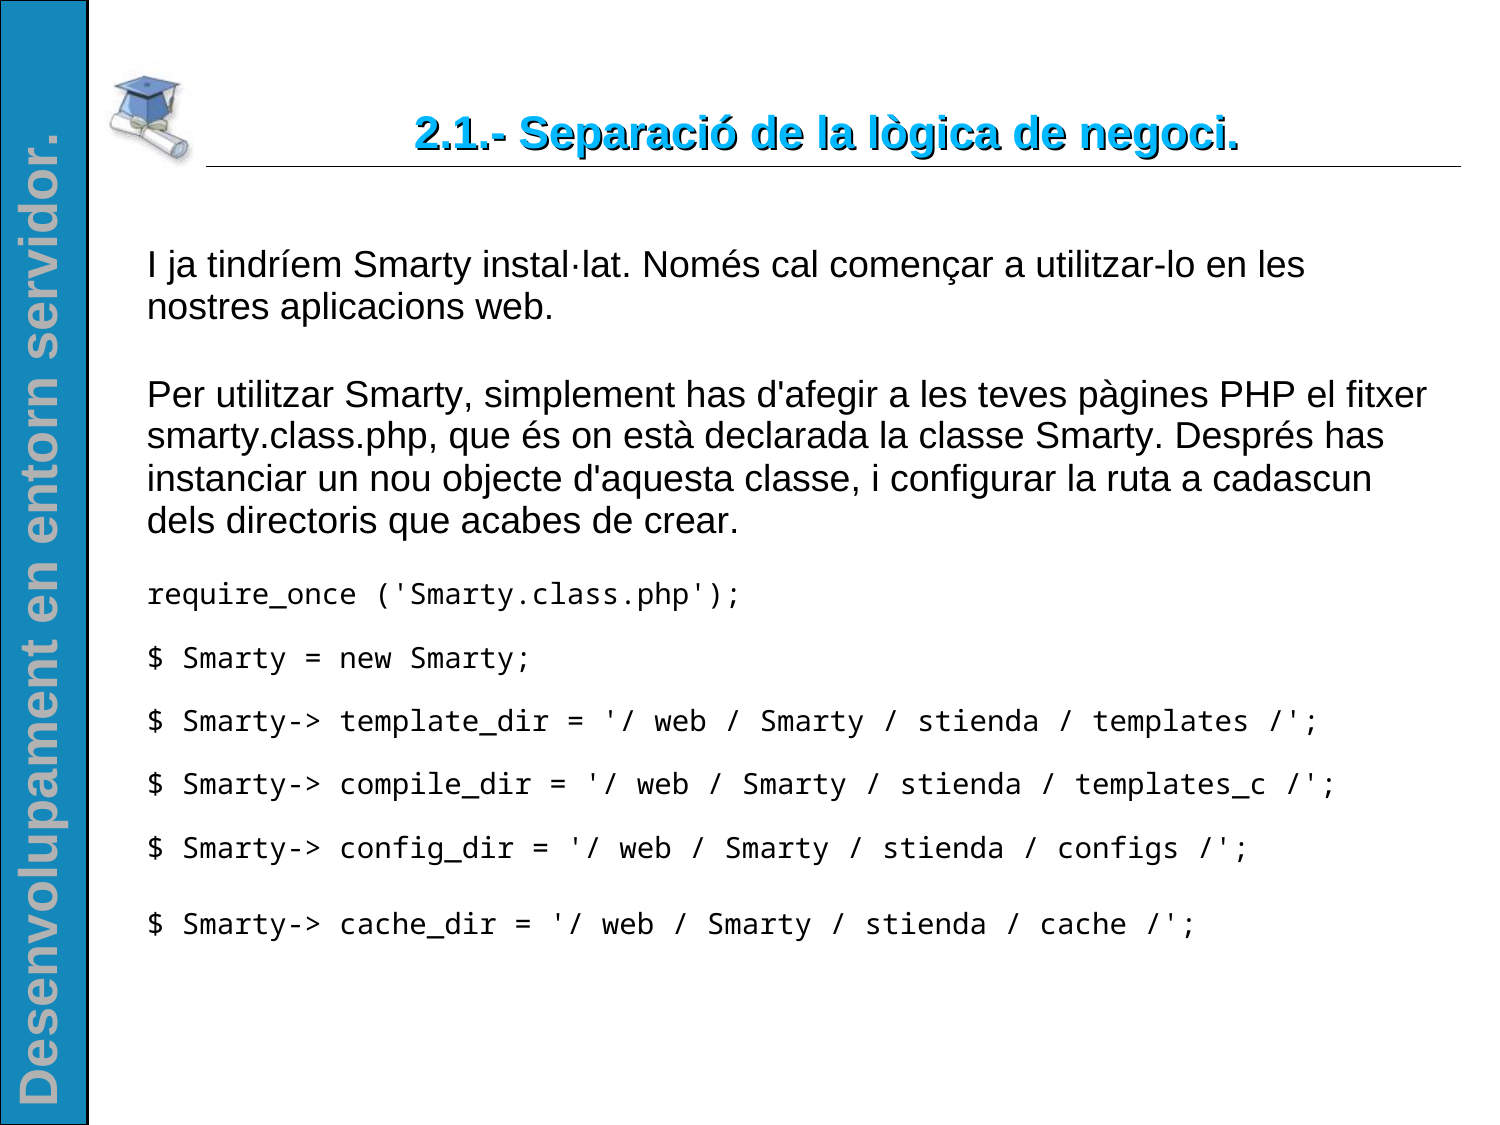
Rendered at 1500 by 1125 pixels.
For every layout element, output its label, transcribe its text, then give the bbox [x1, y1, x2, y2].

title 2.1.- Separació de la lògica de negoci. [206, 88, 1447, 178]
text_box I ja tindríem Smarty instal·lat. Només cal començar a utilitzar-lo en les nostres aplicacions web. Per utilitzar Smarty, simplement has d'afegir a les teves pàgines PHP el fitxer smarty.class.php, que és on està declarada la classe Smarty. Després has instanciar un nou objecte d'aquesta classe, i configurar la ruta a cadascun dels directoris que acabes de crear. require_once ('Smarty.class.php'); $ Smarty = new Smarty; $ Smarty-> template_dir = '/ web / Smarty / stienda / templates /'; $ Smarty-> compile_dir = '/ web / Smarty / stienda / templates_c /'; $ Smarty-> config_dir = '/ web / Smarty / stienda / configs /'; $ Smarty-> cache_dir = '/ web / Smarty / stienda / cache /'; [132, 236, 1447, 1004]
picture [93, 61, 206, 174]
